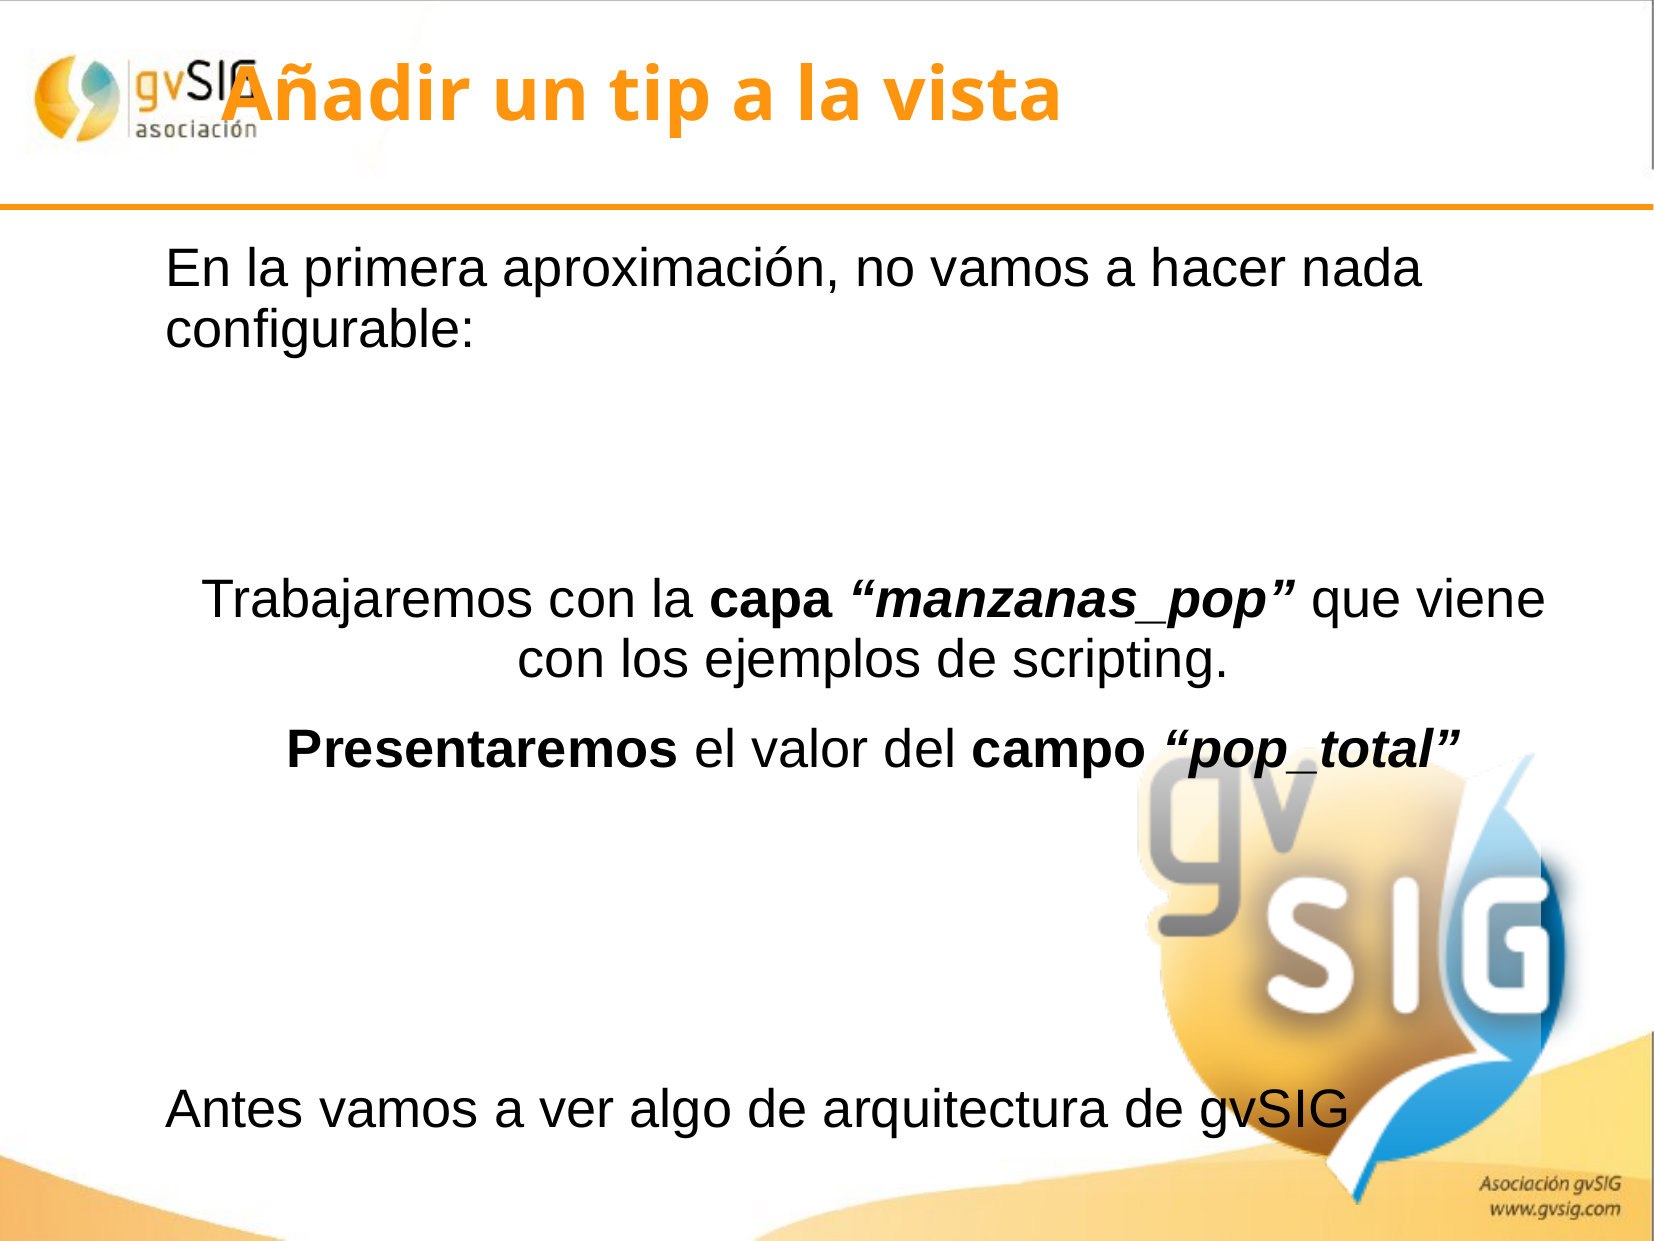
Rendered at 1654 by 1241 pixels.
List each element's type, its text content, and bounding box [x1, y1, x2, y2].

text_box [87, 708, 1541, 1205]
picture [0, 210, 1654, 1241]
title Añadir un tip a la vista [0, 0, 1654, 207]
list En la primera aproximación, no vamos a hacer nada configurable: Trabajaremos con la capa “manzanas_pop” que viene con los ejemplos de scripting. Presentaremos el valor del campo “pop_total” Antes vamos a ver algo de arquitectura de gvSIG [94, 237, 1583, 957]
